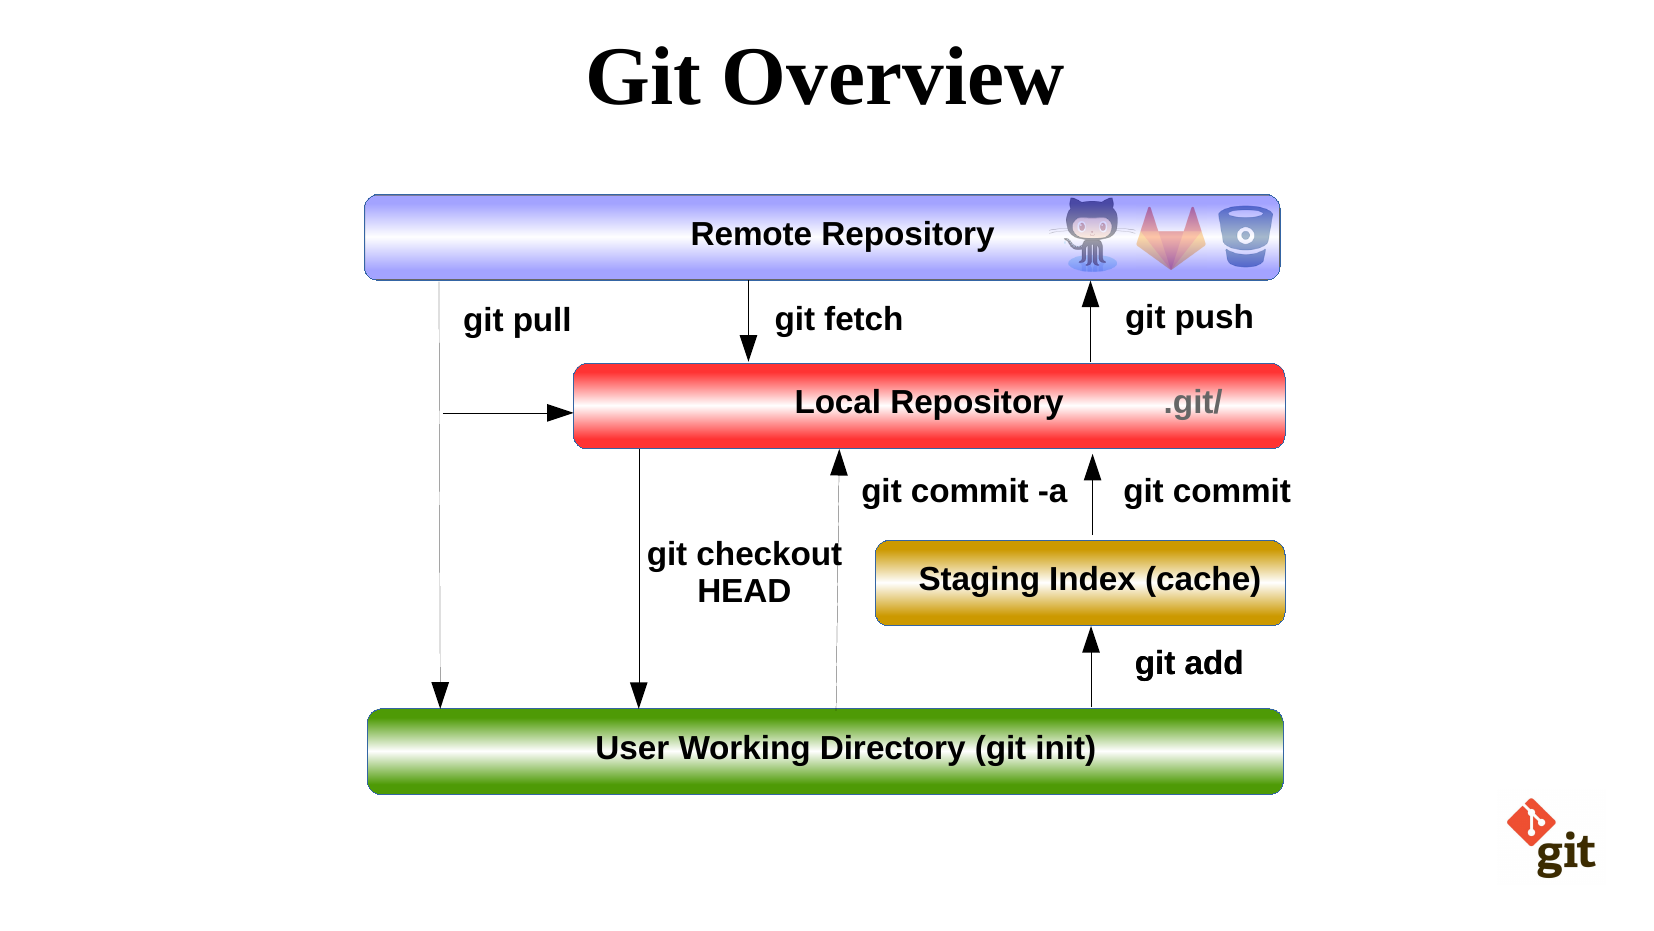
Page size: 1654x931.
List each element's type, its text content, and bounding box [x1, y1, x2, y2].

text_box git fetch [721, 292, 957, 355]
text_box git add [1071, 637, 1308, 699]
picture [1497, 789, 1606, 886]
text_box Staging Index (cache) [875, 553, 1306, 655]
text_box User Working Directory (git init) [367, 721, 1325, 795]
text_box .git/ [1130, 375, 1256, 437]
text_box git commit -a [1093, 464, 1103, 526]
text_box git commit -a [826, 464, 838, 526]
text_box Local Repository [573, 376, 1286, 441]
text_box [364, 194, 1280, 207]
text_box [574, 441, 1284, 449]
text_box git checkout HEAD [627, 528, 862, 670]
text_box Git Overview [60, 30, 1591, 132]
text_box git pull [438, 294, 596, 396]
text_box [367, 708, 1284, 721]
text_box git push [1071, 291, 1308, 353]
text_box Remote Repository [364, 207, 1322, 281]
text_box git commit -a [839, 464, 1092, 526]
text_box git commit [1103, 464, 1325, 526]
text_box [596, 363, 1285, 376]
text_box [875, 540, 1285, 553]
